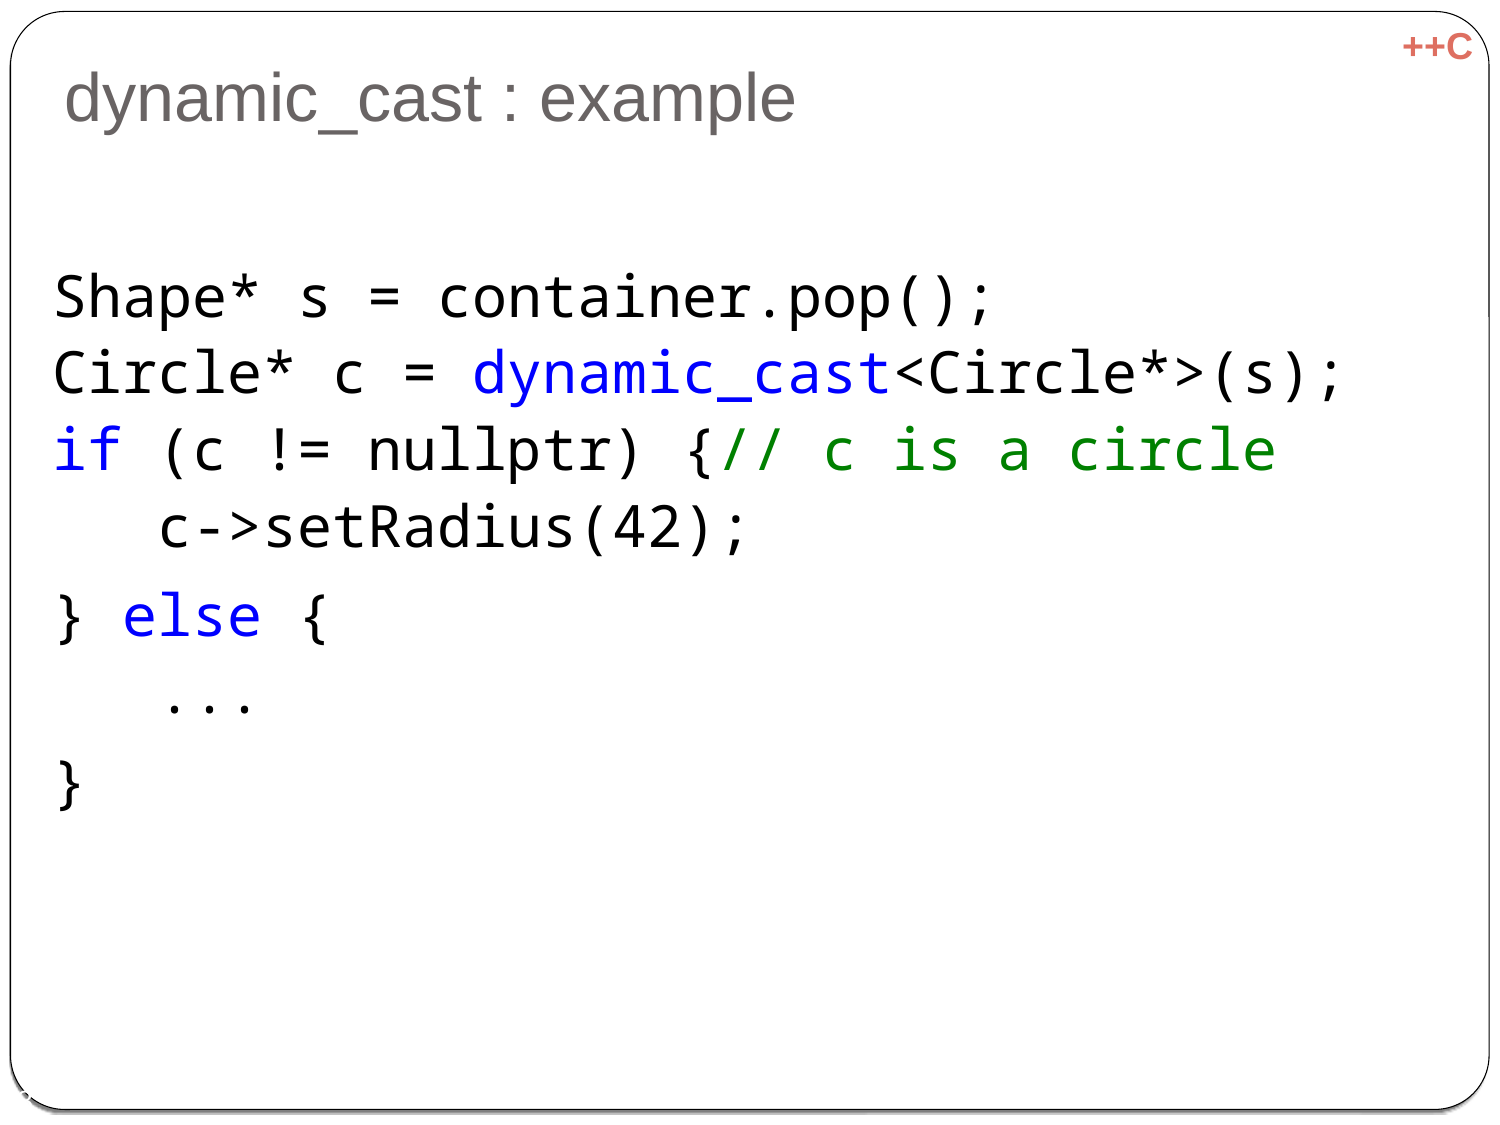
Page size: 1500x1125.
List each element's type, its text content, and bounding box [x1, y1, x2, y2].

list Shape* s = container.pop(); Circle* c = dynamic_cast<Circle*>(s); if (c != nullptr) {// c is a circle c->setRadius(42); } else { ... } [37, 162, 1463, 1088]
title dynamic_cast : example [50, 45, 1450, 150]
slide_number <number> [0, 1074, 50, 1125]
